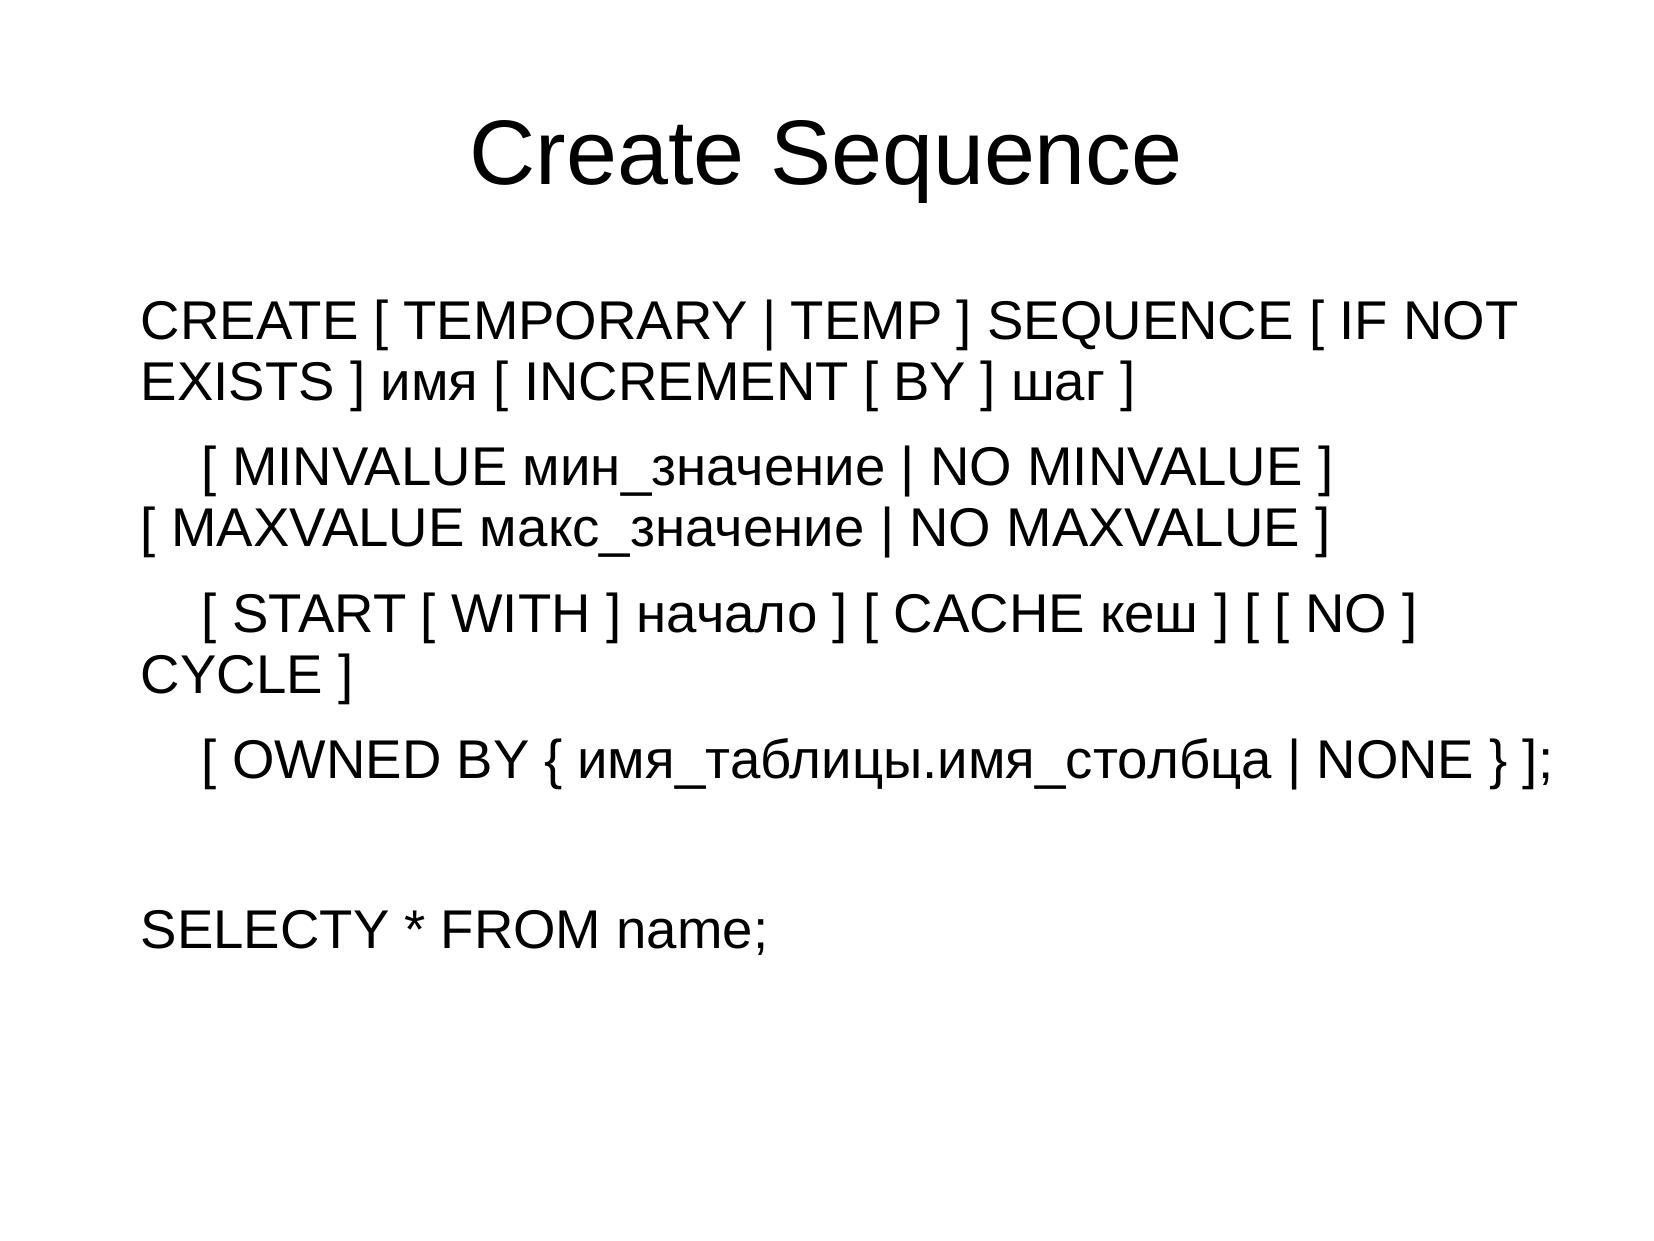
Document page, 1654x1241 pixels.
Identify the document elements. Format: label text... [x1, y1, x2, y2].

title Create Sequence [82, 49, 1571, 257]
list CREATE [ TEMPORARY | TEMP ] SEQUENCE [ IF NOT EXISTS ] имя [ INCREMENT [ BY ] шаг ] [ MINVALUE мин_значение | NO MINVALUE ] [ MAXVALUE макс_значение | NO MAXVALUE ] [ START [ WITH ] начало ] [ CACHE кеш ] [ [ NO ] CYCLE ] [ OWNED BY { имя_таблицы.имя_столбца | NONE } ]; SELECTY * FROM name; [82, 290, 1571, 1010]
